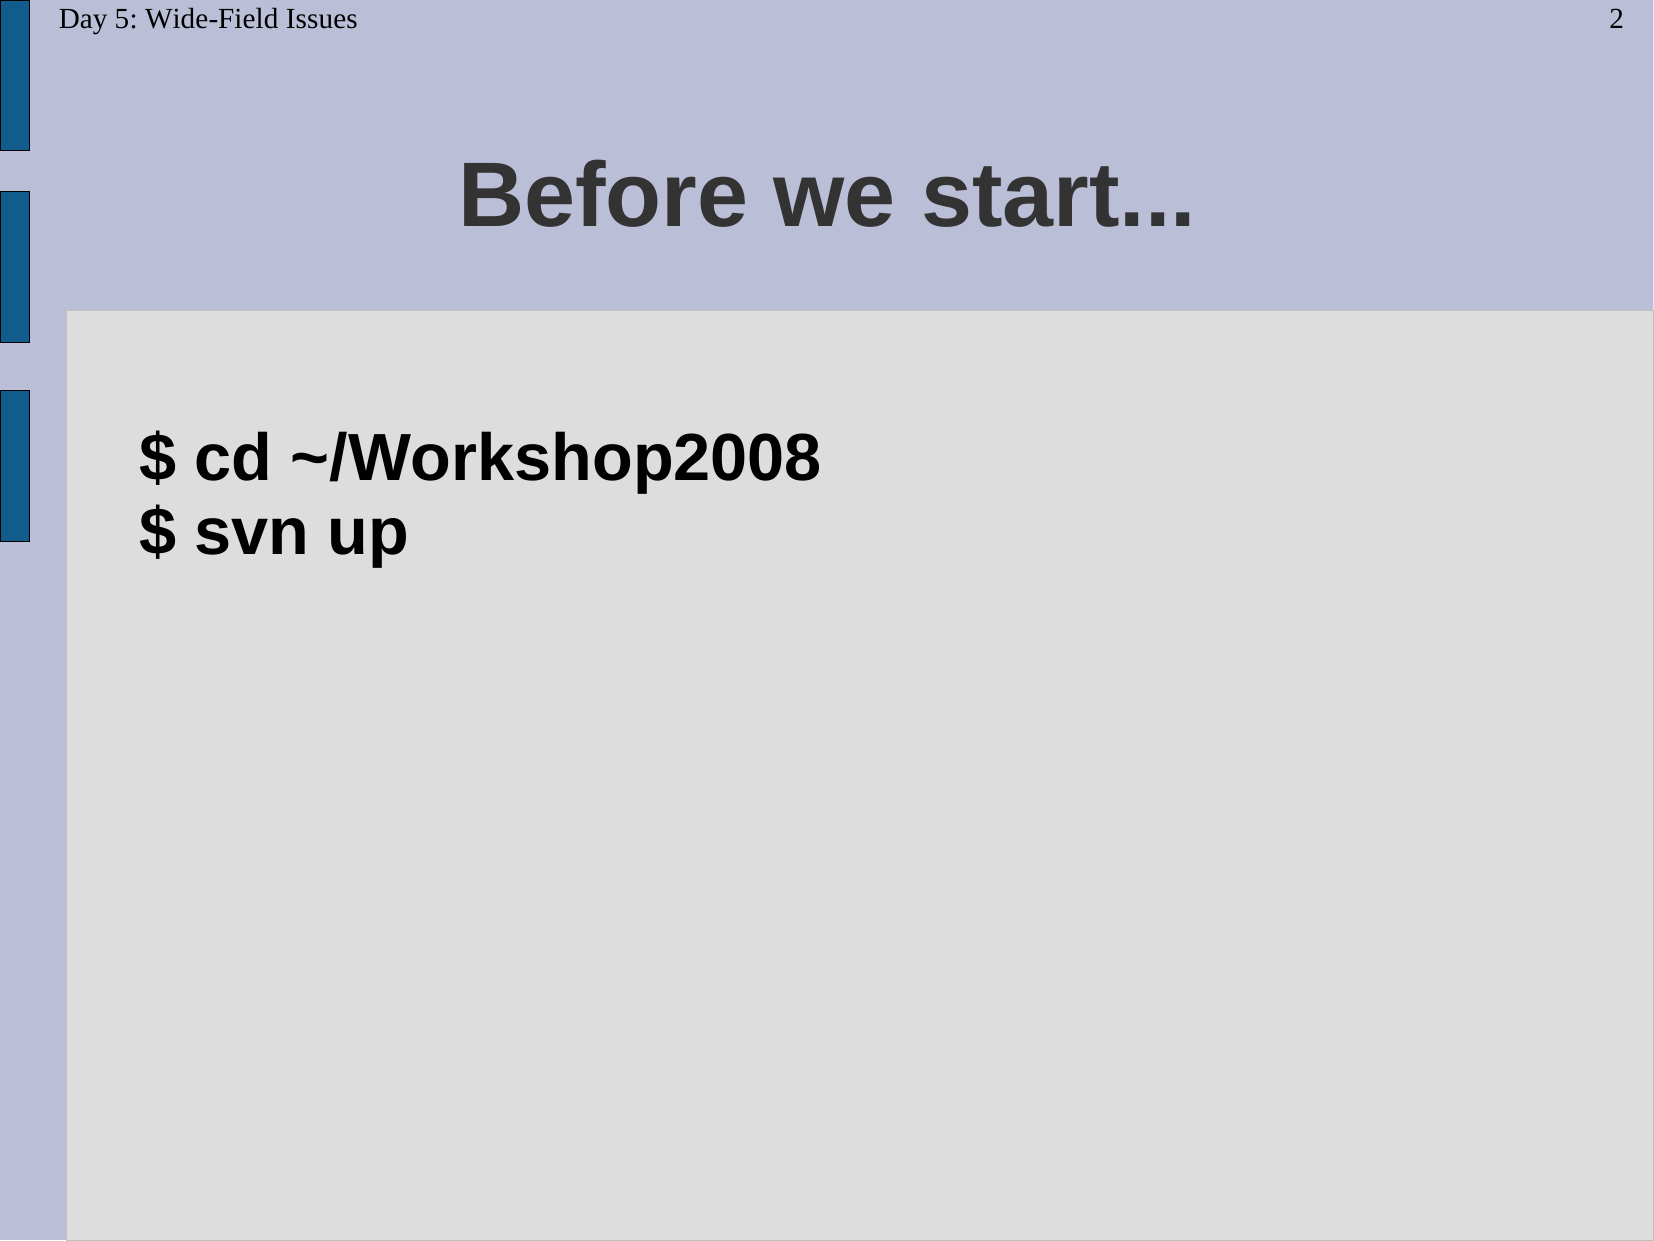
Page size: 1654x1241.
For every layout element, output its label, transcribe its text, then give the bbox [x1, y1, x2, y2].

title Before we start... [121, 98, 1534, 291]
list $ cd ~/Workshop2008 $ svn up [121, 344, 1534, 1112]
